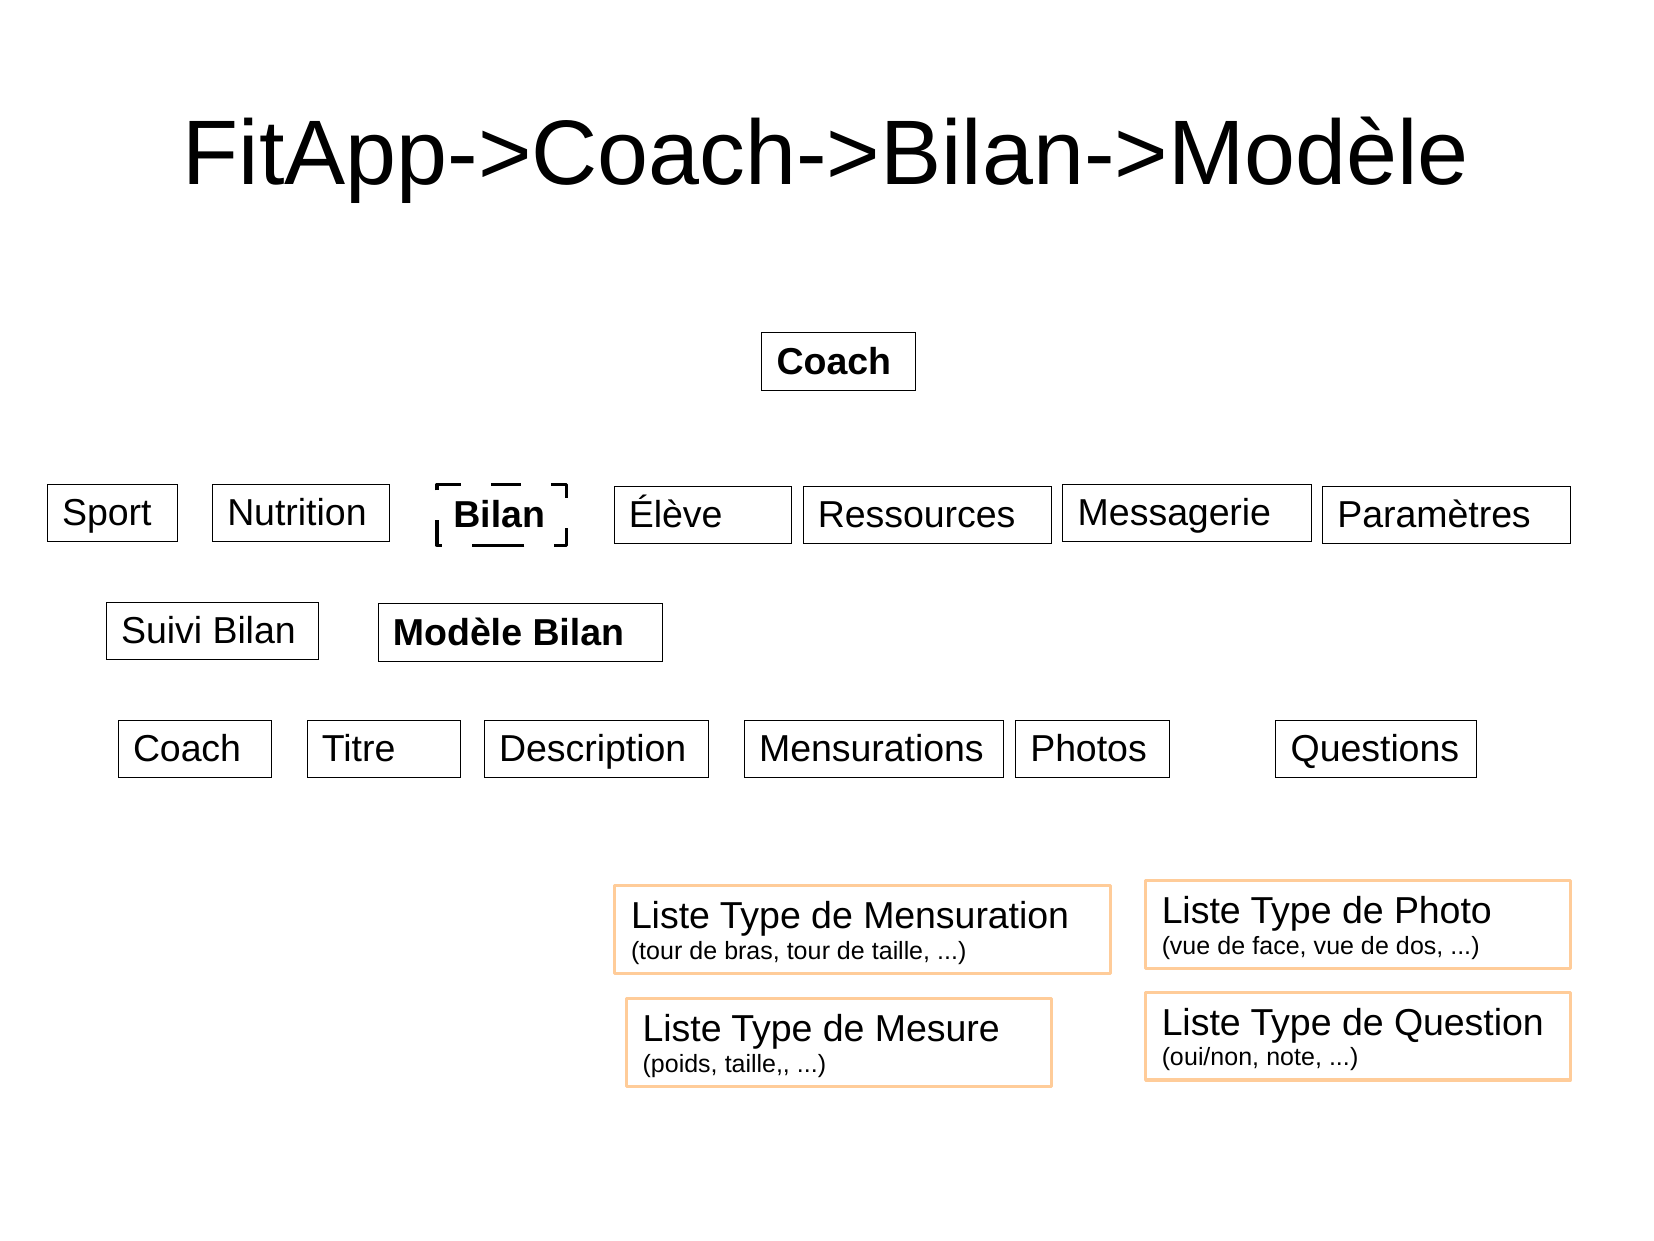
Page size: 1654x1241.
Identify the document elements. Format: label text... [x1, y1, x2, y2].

text_box Coach [761, 332, 916, 391]
text_box Questions [1275, 720, 1477, 778]
text_box Coach [118, 720, 272, 778]
text_box Liste Type de Mesure (poids, taille,, ...) [626, 998, 1052, 1087]
text_box Modèle Bilan [378, 603, 663, 662]
text_box Élève [614, 486, 792, 544]
text_box Bilan [437, 484, 567, 546]
text_box Sport [47, 484, 178, 542]
text_box Mensurations [744, 720, 1004, 778]
text_box Photos [1015, 720, 1170, 778]
text_box Liste Type de Question (oui/non, note, ...) [1145, 992, 1571, 1081]
text_box Liste Type de Photo (vue de face, vue de dos, ...) [1145, 880, 1571, 969]
text_box Messagerie [1062, 484, 1312, 542]
text_box Titre [307, 720, 461, 778]
title FitApp->Coach->Bilan->Modèle [82, 49, 1571, 257]
text_box Paramètres [1322, 486, 1571, 544]
text_box Suivi Bilan [106, 602, 319, 660]
text_box Ressources [803, 486, 1052, 544]
text_box Description [484, 720, 709, 778]
text_box Liste Type de Mensuration (tour de bras, tour de taille, ...) [614, 885, 1111, 974]
text_box Nutrition [212, 484, 390, 542]
